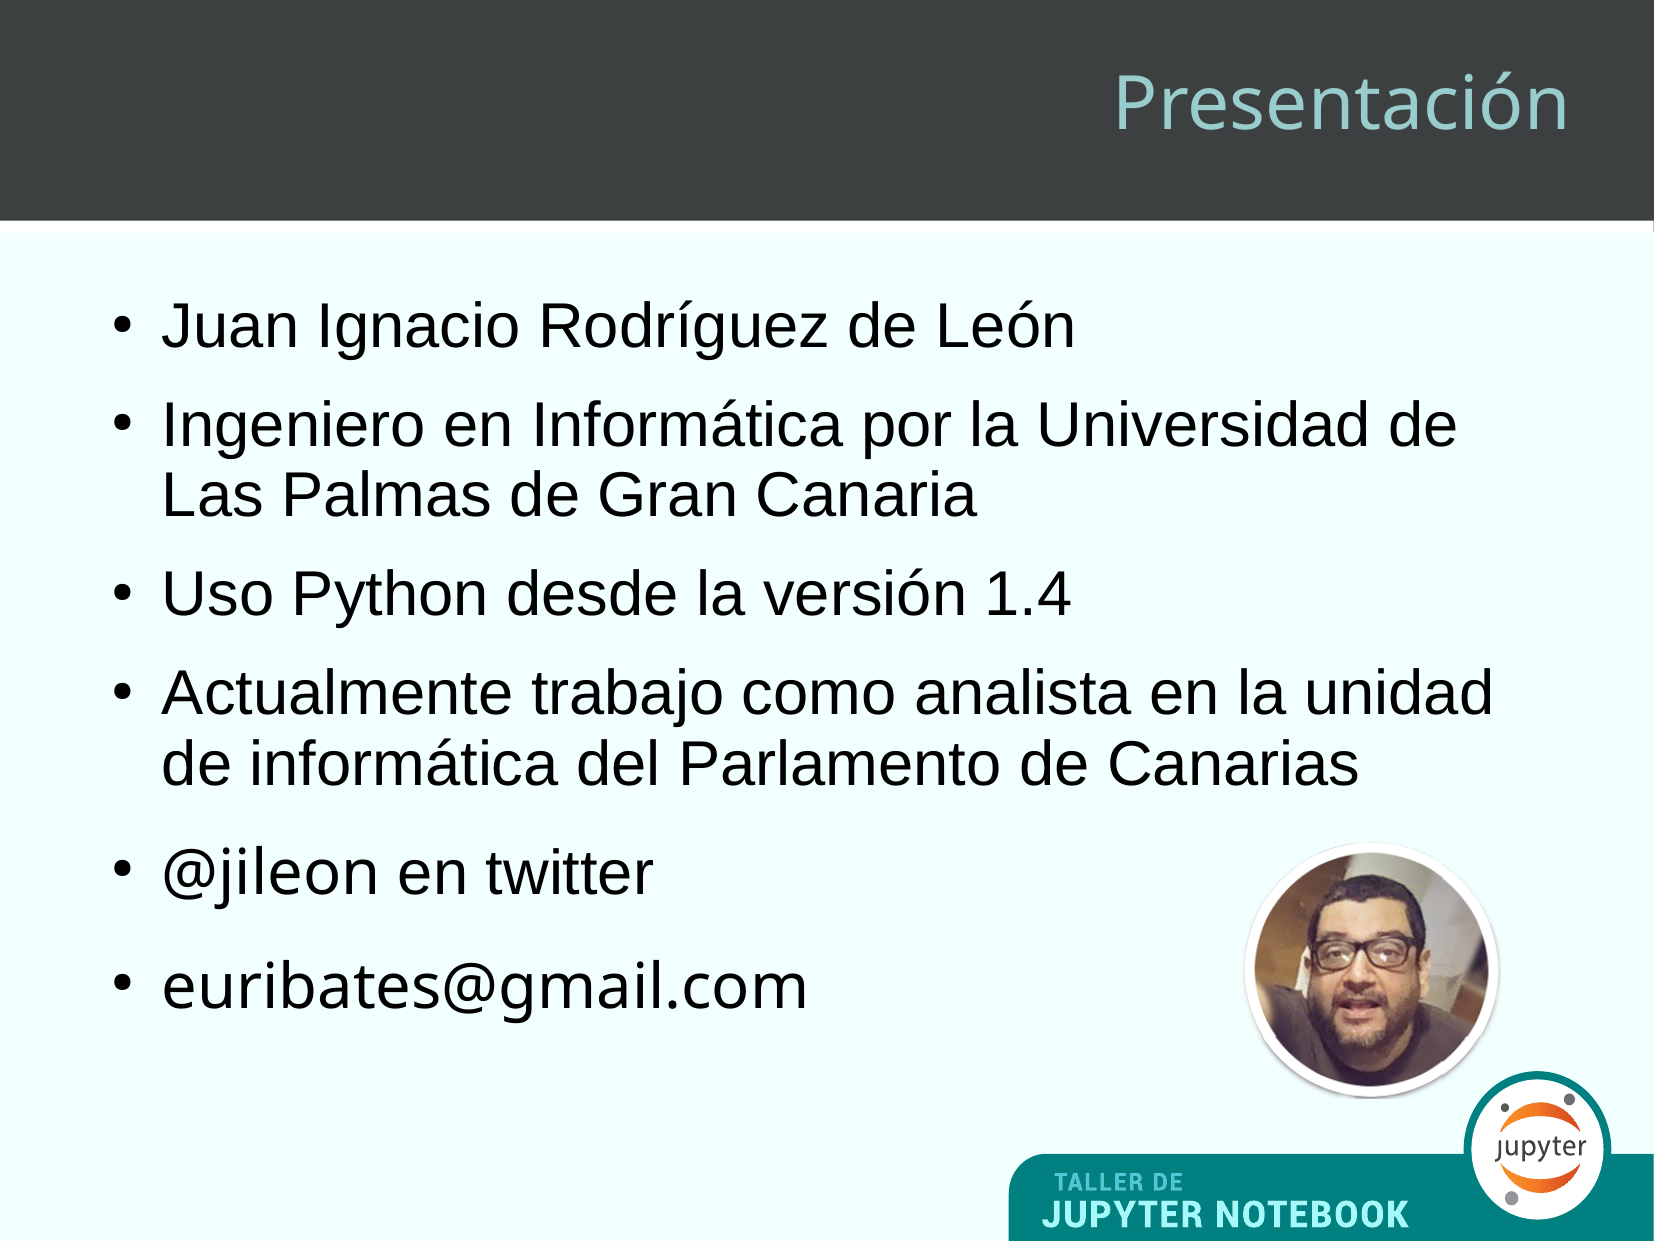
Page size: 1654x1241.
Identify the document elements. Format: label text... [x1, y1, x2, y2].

title Presentación [82, 49, 1571, 257]
list Juan Ignacio Rodríguez de León Ingeniero en Informática por la Universidad de Las Palmas de Gran Canaria Uso Python desde la versión 1.4 Actualmente trabajo como analista en la unidad de informática del Parlamento de Canarias @jileon en twitter euribates@gmail.com [94, 290, 1501, 1075]
picture [1240, 838, 1501, 1099]
